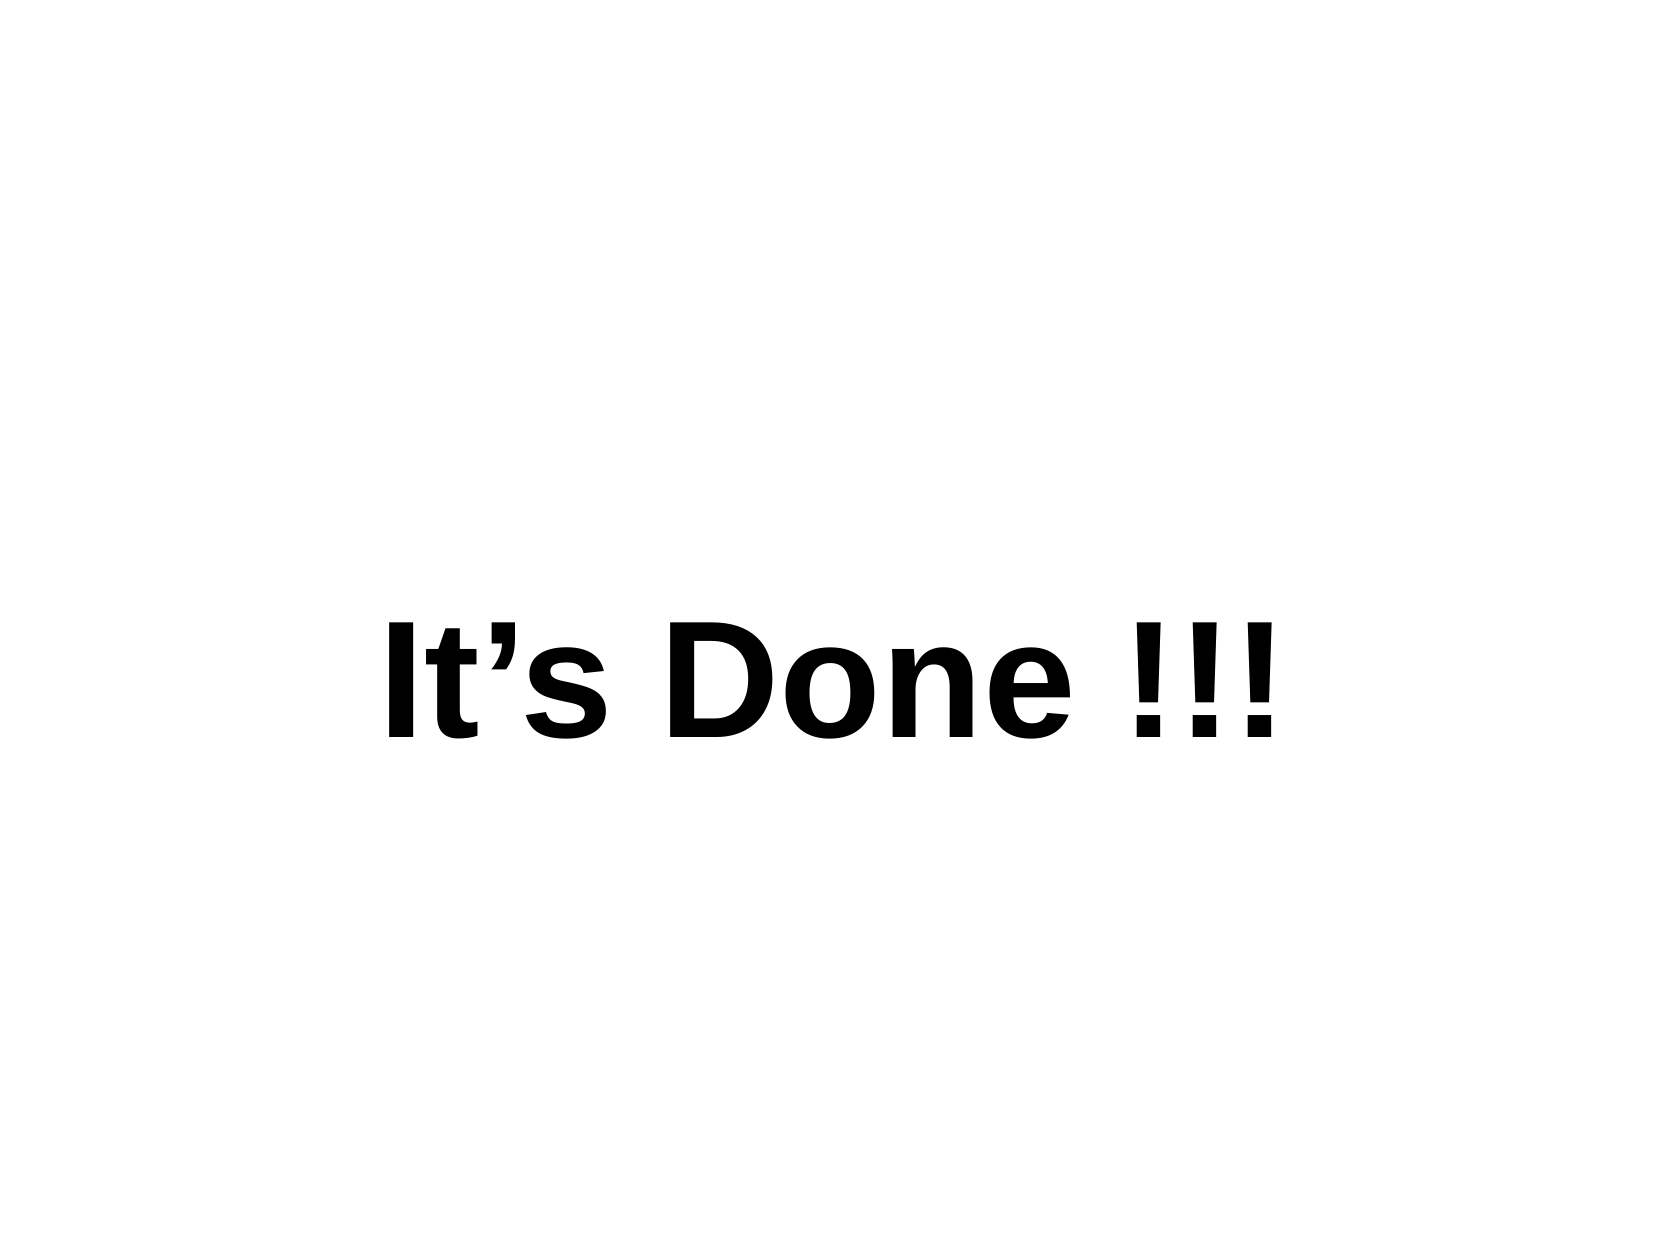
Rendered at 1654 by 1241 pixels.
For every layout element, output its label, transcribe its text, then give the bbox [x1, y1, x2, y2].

title It’s Done !!! [90, 523, 1579, 836]
